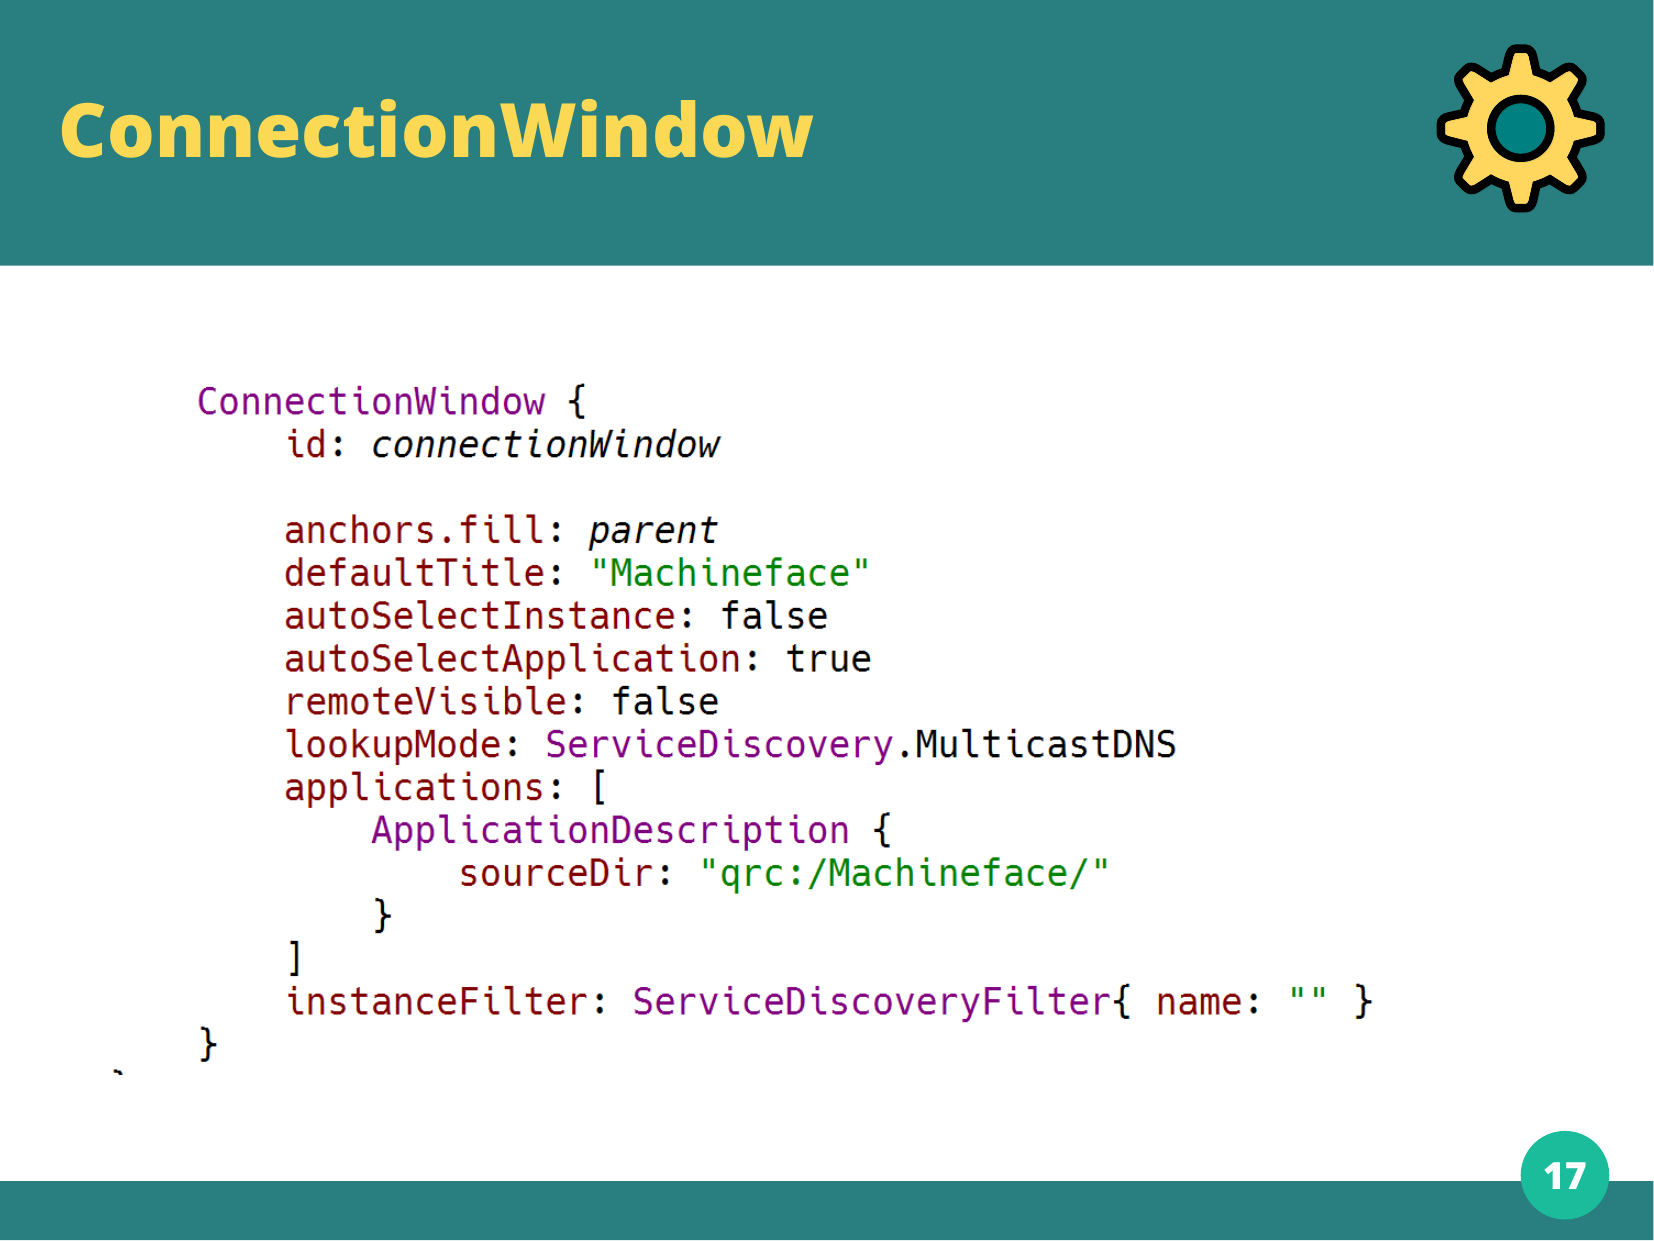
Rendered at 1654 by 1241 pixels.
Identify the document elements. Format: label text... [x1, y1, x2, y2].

picture [106, 376, 1567, 1075]
title ConnectionWindow [59, 49, 1595, 207]
